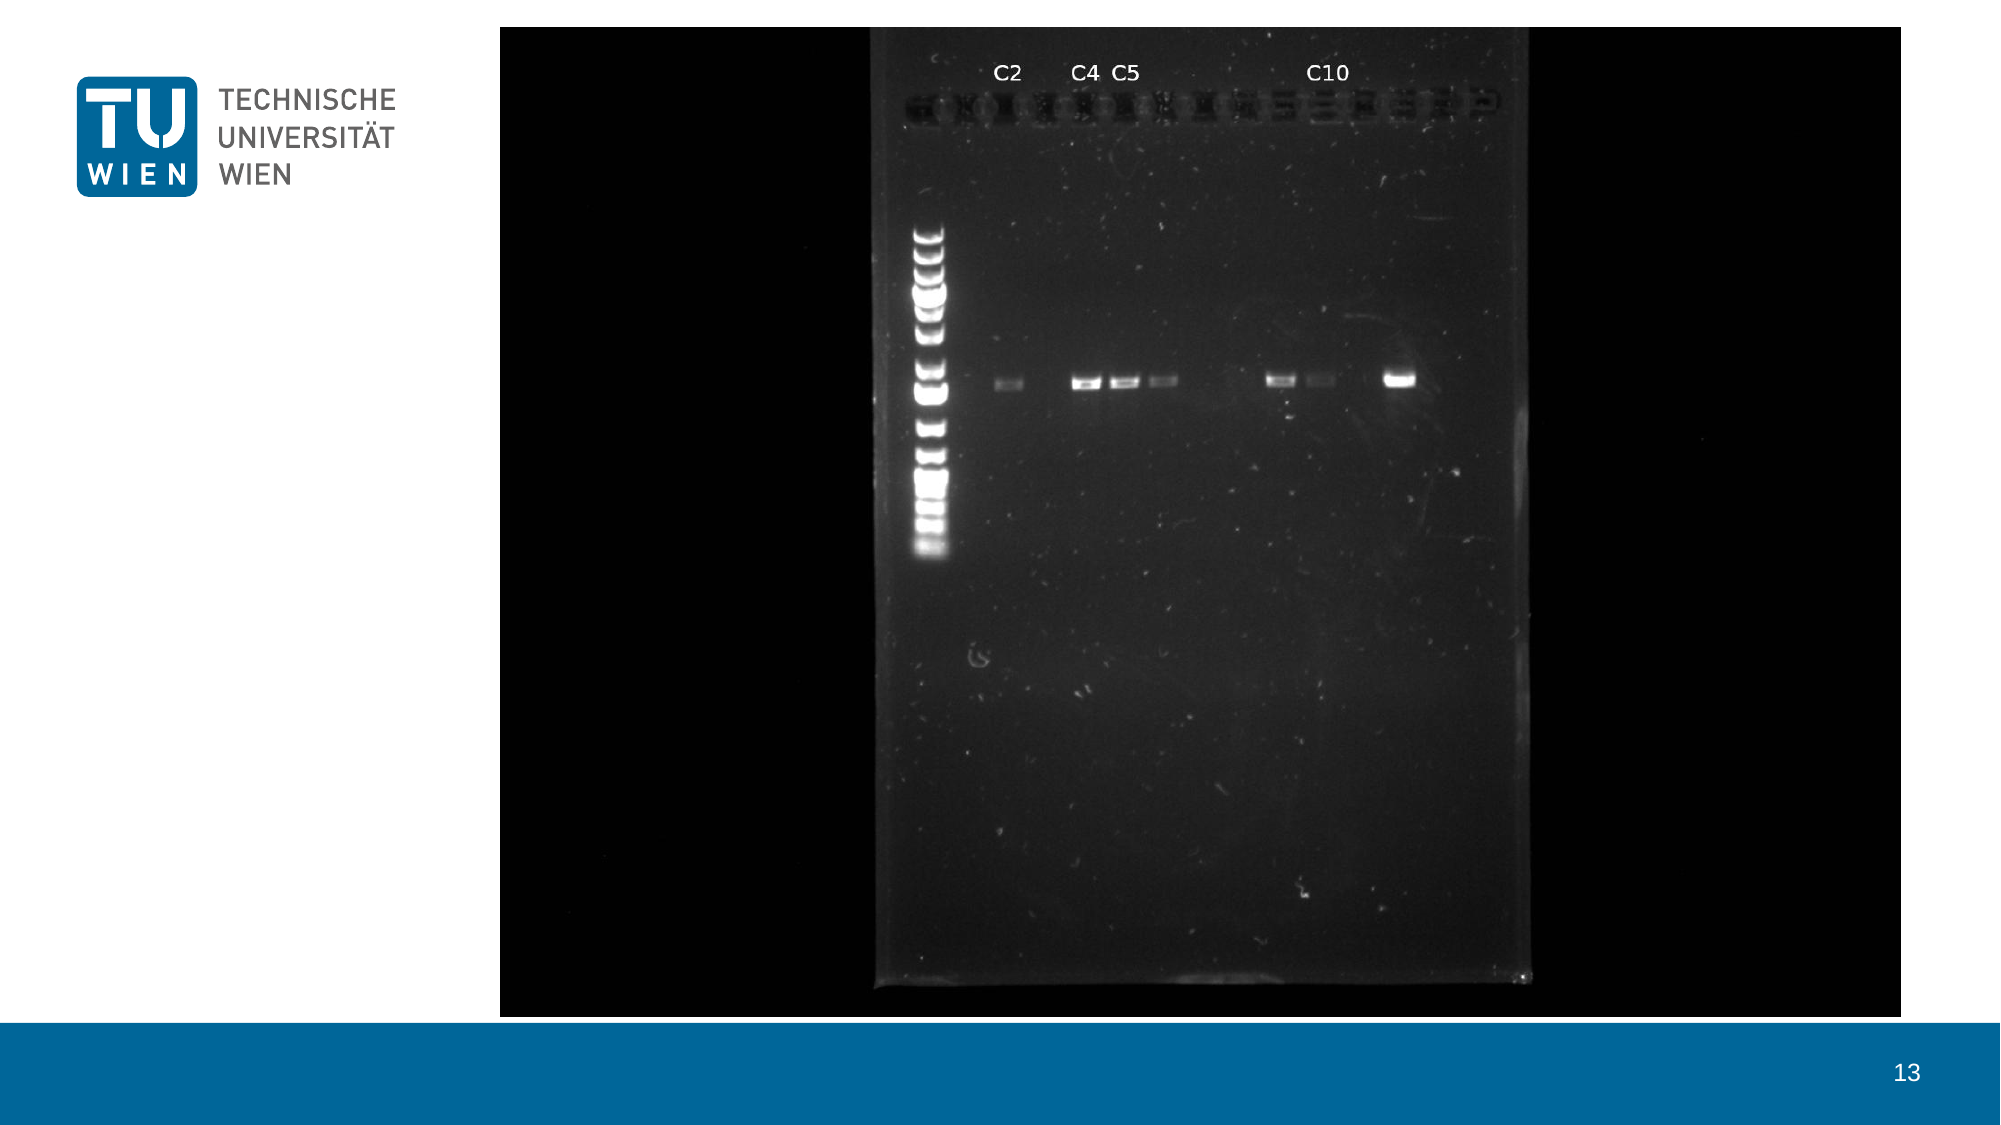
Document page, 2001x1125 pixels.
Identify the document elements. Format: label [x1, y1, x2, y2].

picture [500, 27, 1901, 1017]
